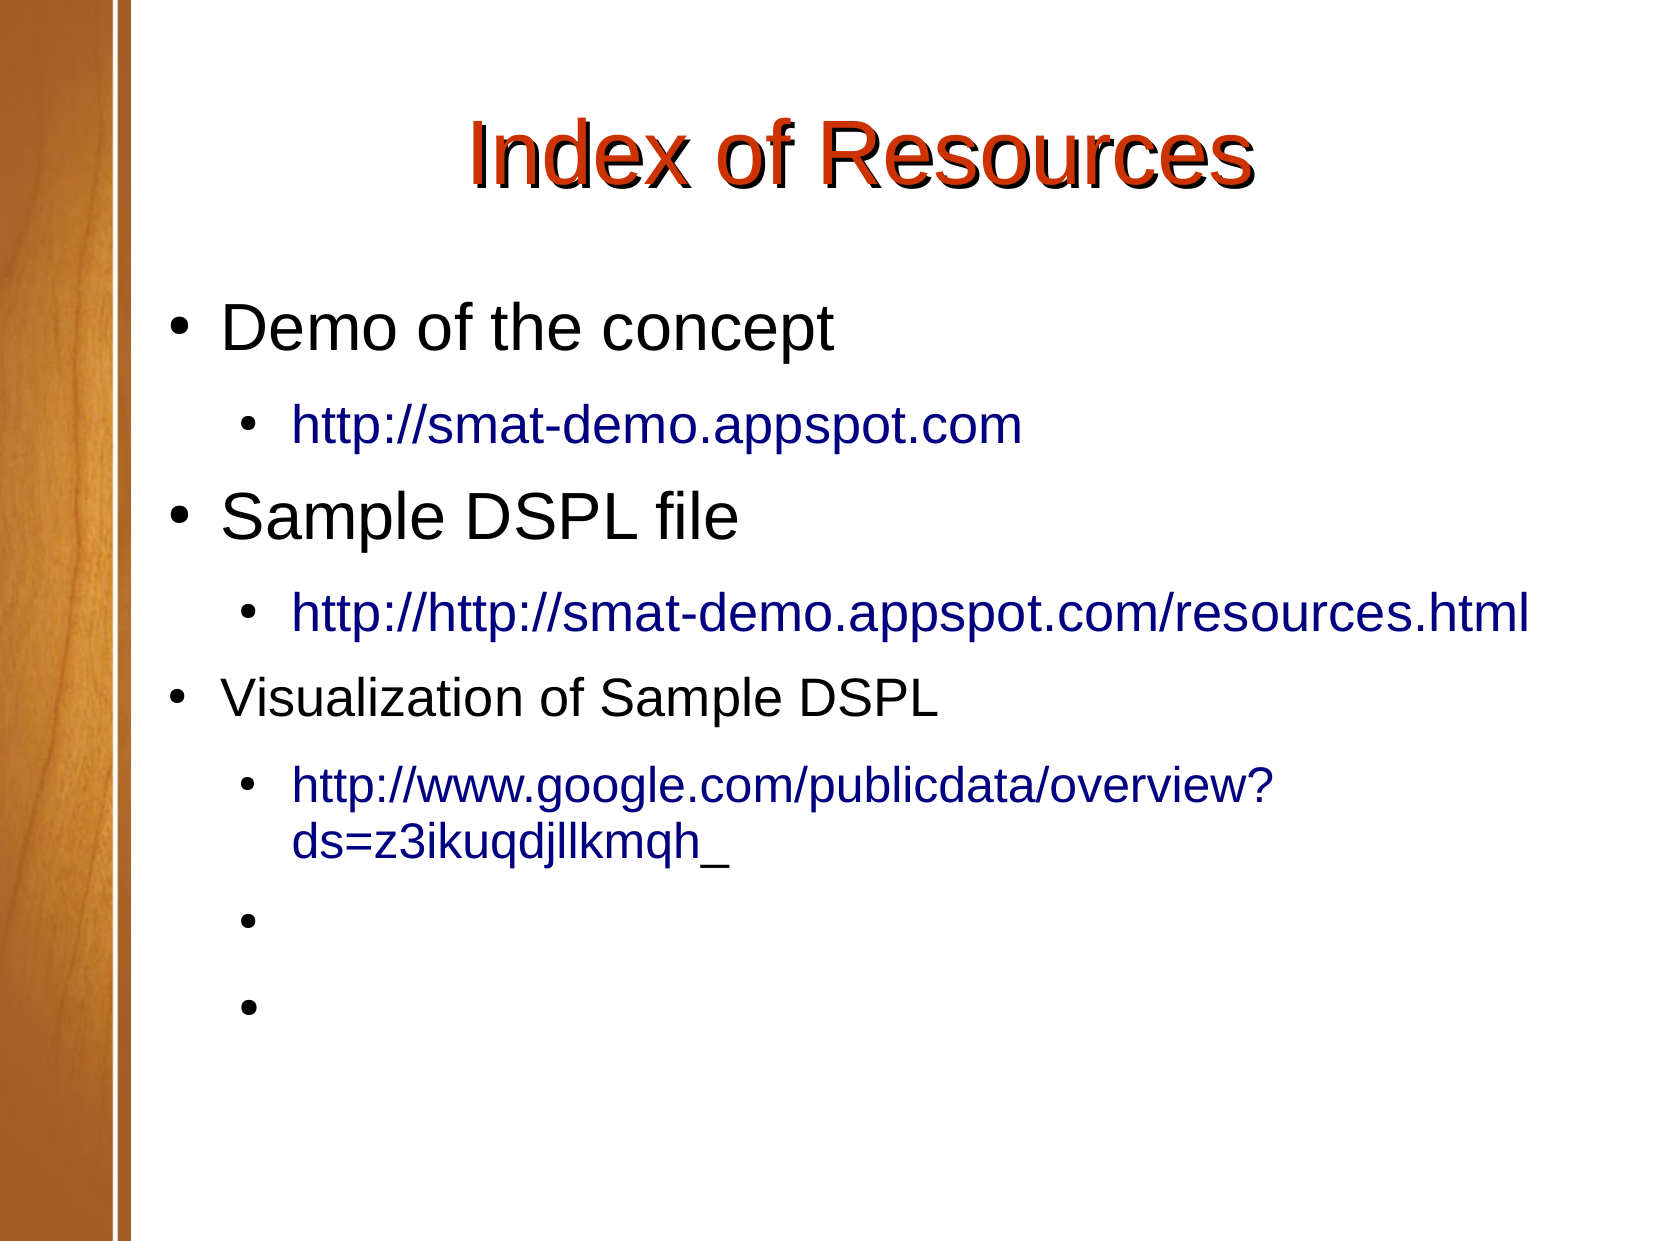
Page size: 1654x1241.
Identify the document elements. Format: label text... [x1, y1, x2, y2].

list Demo of the concept http://smat-demo.appspot.com Sample DSPL file http://http://smat-demo.appspot.com/resources.html Visualization of Sample DSPL http://www.google.com/publicdata/overview?ds=z3ikuqdjllkmqh_ [150, 290, 1571, 1094]
picture [0, 0, 131, 1241]
title Index of Resources [150, 56, 1571, 250]
